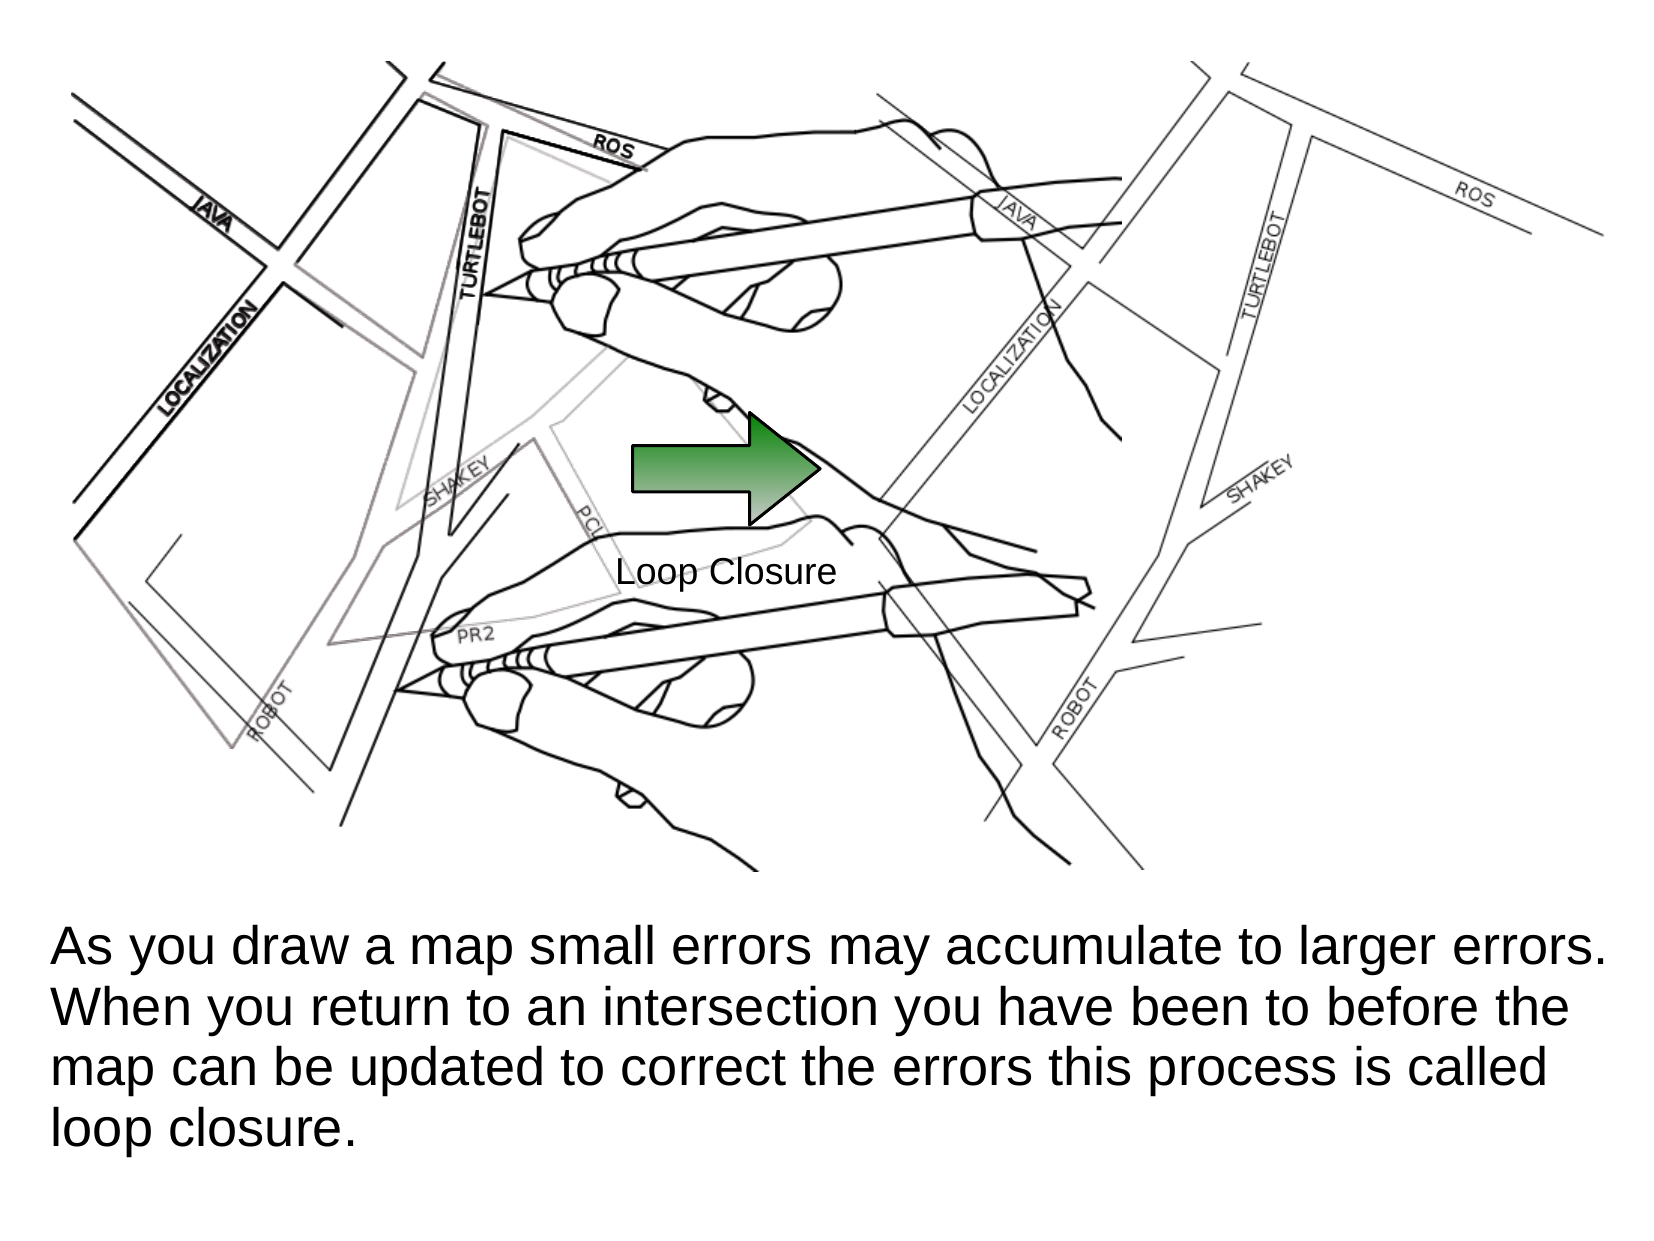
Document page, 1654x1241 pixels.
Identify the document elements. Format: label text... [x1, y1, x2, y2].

picture [71, 61, 1654, 872]
text_box As you draw a map small errors may accumulate to larger errors. When you return to an intersection you have been to before the map can be updated to correct the errors this process is called loop closure. [35, 908, 1626, 1166]
text_box Loop Closure [600, 543, 853, 601]
text_box [632, 412, 821, 526]
